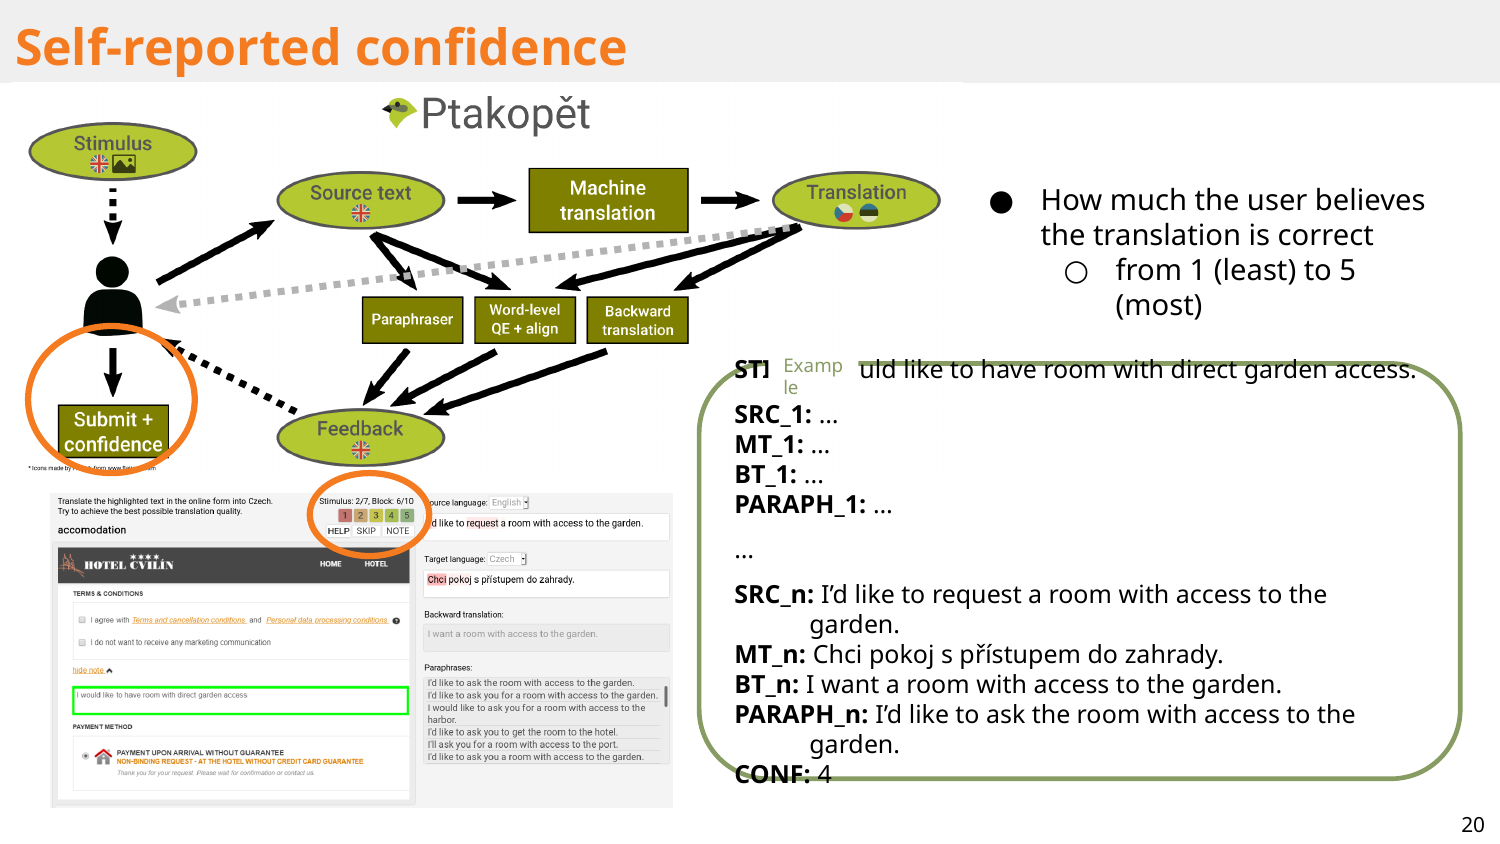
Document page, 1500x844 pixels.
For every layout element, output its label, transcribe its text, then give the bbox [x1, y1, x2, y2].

title Self-reported confidence [0, 0, 1500, 83]
picture [313, 492, 426, 552]
text_box STIM: I would like to have room with direct garden access. SRC_1: … MT_1: … BT_1: ... PARAPH_1: … … SRC_n: I’d like to request a room with access to the garden. MT_n: Chci pokoj s přístupem do zahrady. BT_n: I want a room with access to the garden. PARAPH_n: I’d like to ask the room with access to the garden. CONF: 4 [699, 363, 1461, 779]
slide_number 1 [1410, 807, 1500, 844]
picture [50, 492, 673, 808]
picture [12, 82, 963, 474]
picture [32, 330, 191, 469]
text_box Example [768, 353, 859, 399]
text_box How much the user believes the translation is correct from 1 (least) to 5 (most) [950, 166, 1461, 337]
